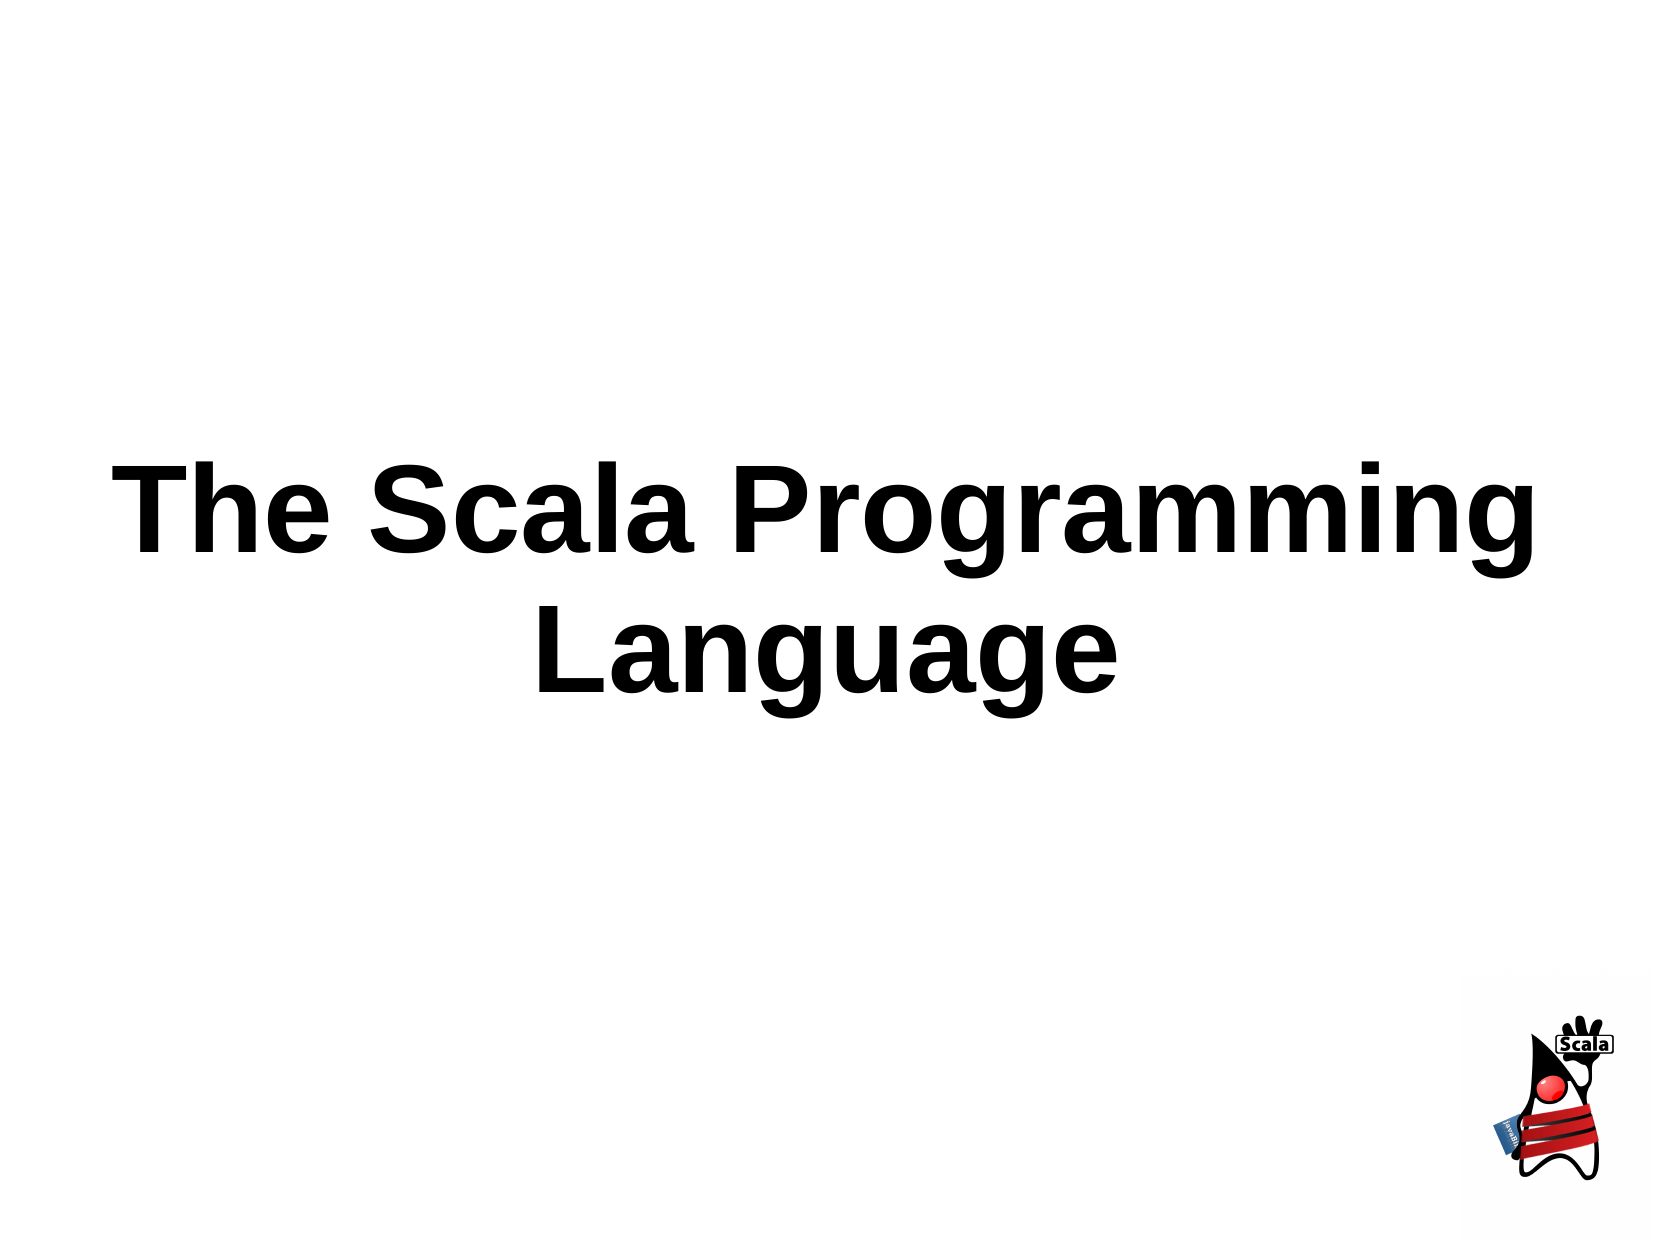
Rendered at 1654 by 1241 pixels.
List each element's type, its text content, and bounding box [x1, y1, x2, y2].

picture [1462, 969, 1654, 1241]
subtitle The Scala Programming Language [82, 56, 1571, 1102]
